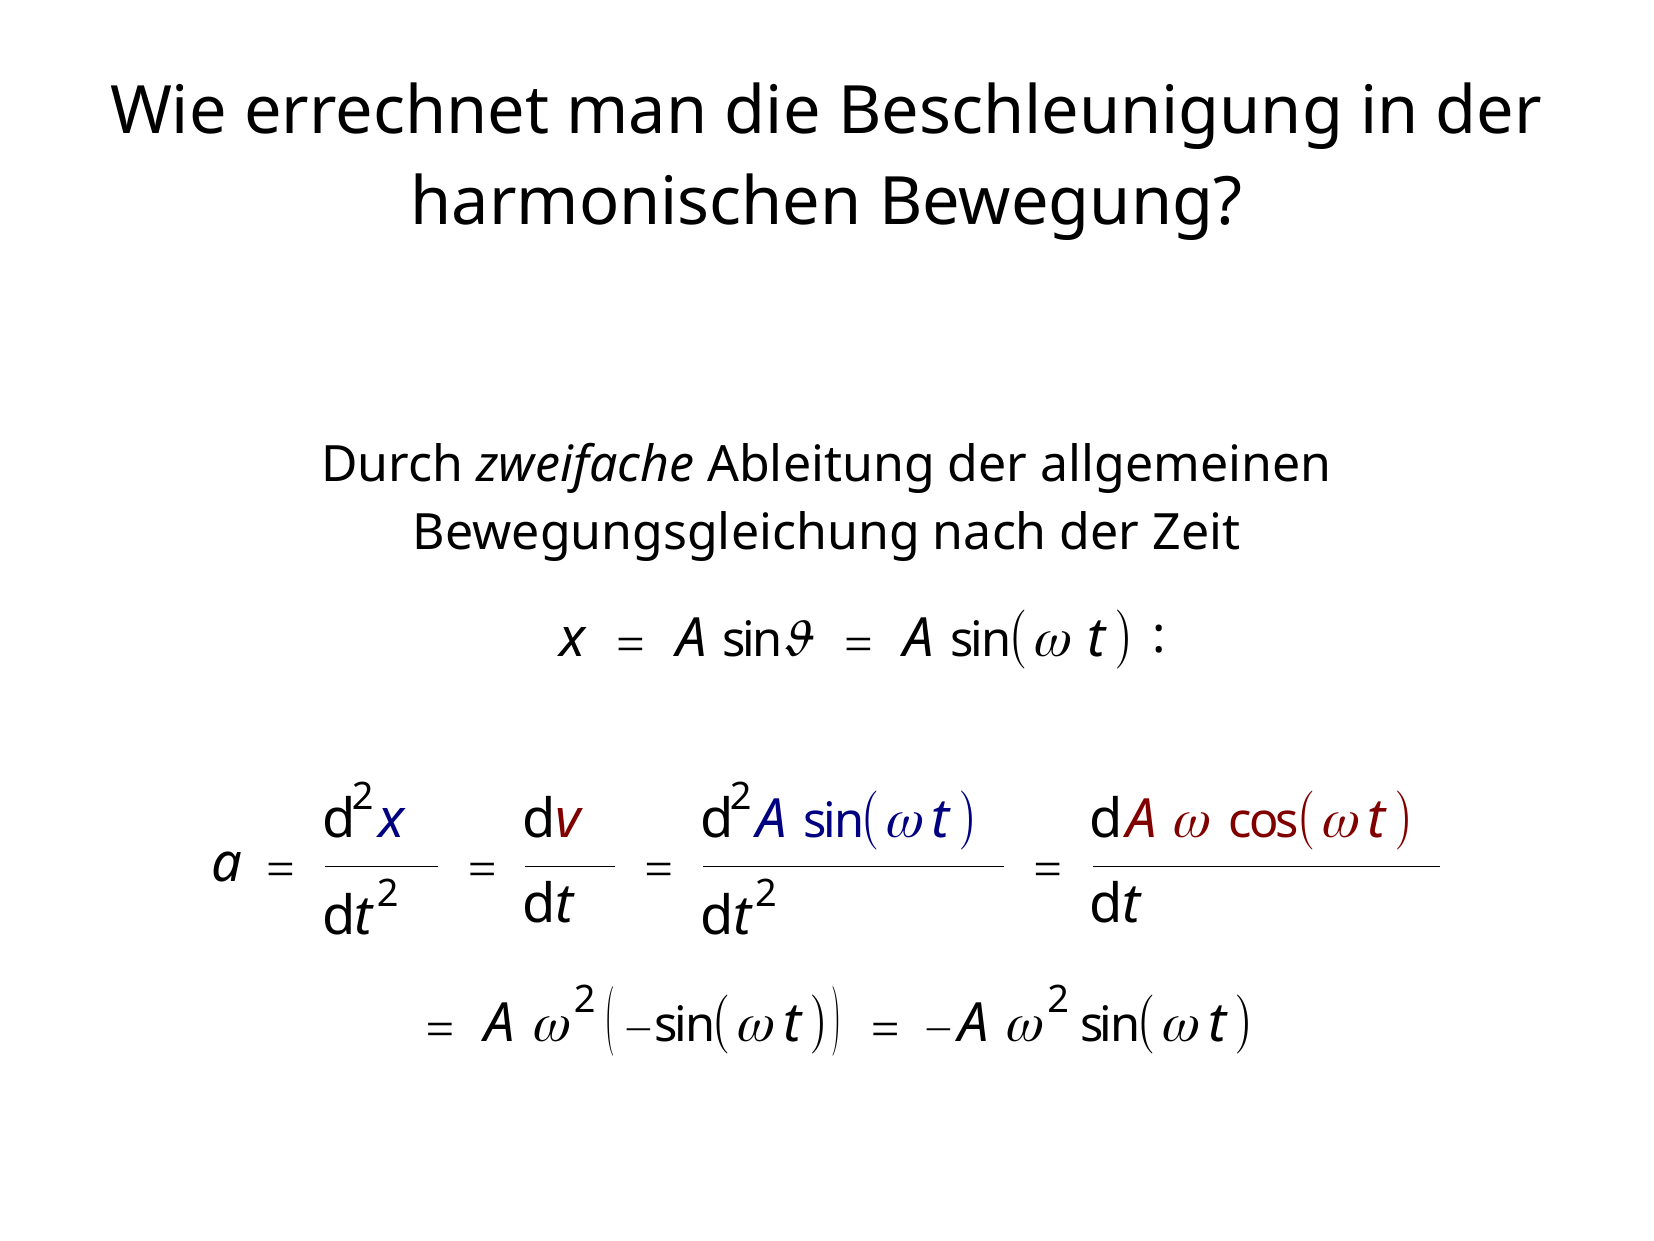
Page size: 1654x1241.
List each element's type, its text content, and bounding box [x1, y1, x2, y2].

subtitle Durch zweifache Ableitung der allgemeinen Bewegungsgleichung nach der Zeit : [82, 290, 1571, 1010]
chart [205, 773, 1449, 1057]
title Wie errechnet man die Beschleunigung in der harmonischen Bewegung? [82, 49, 1571, 257]
chart [550, 604, 1139, 671]
